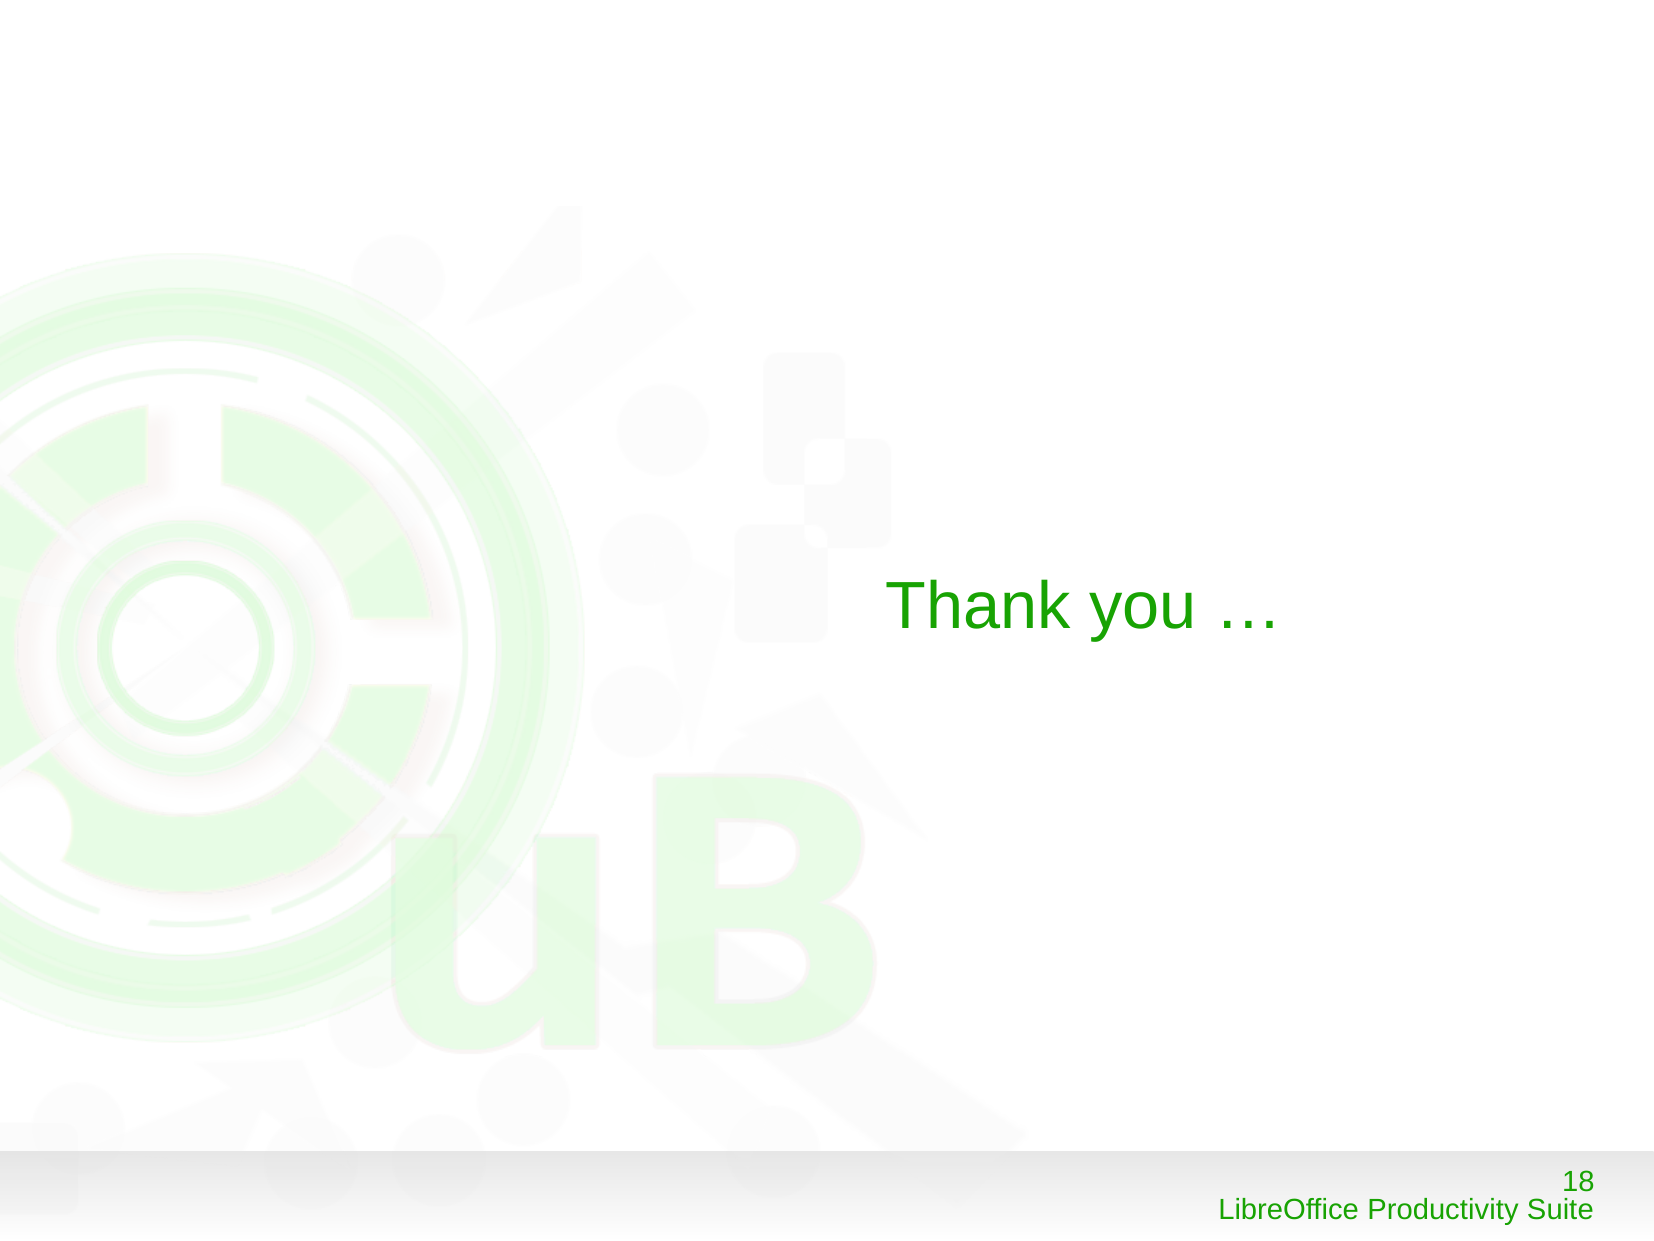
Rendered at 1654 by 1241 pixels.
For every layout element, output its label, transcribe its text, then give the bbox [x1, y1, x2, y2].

title Thank you … [885, 531, 1388, 680]
